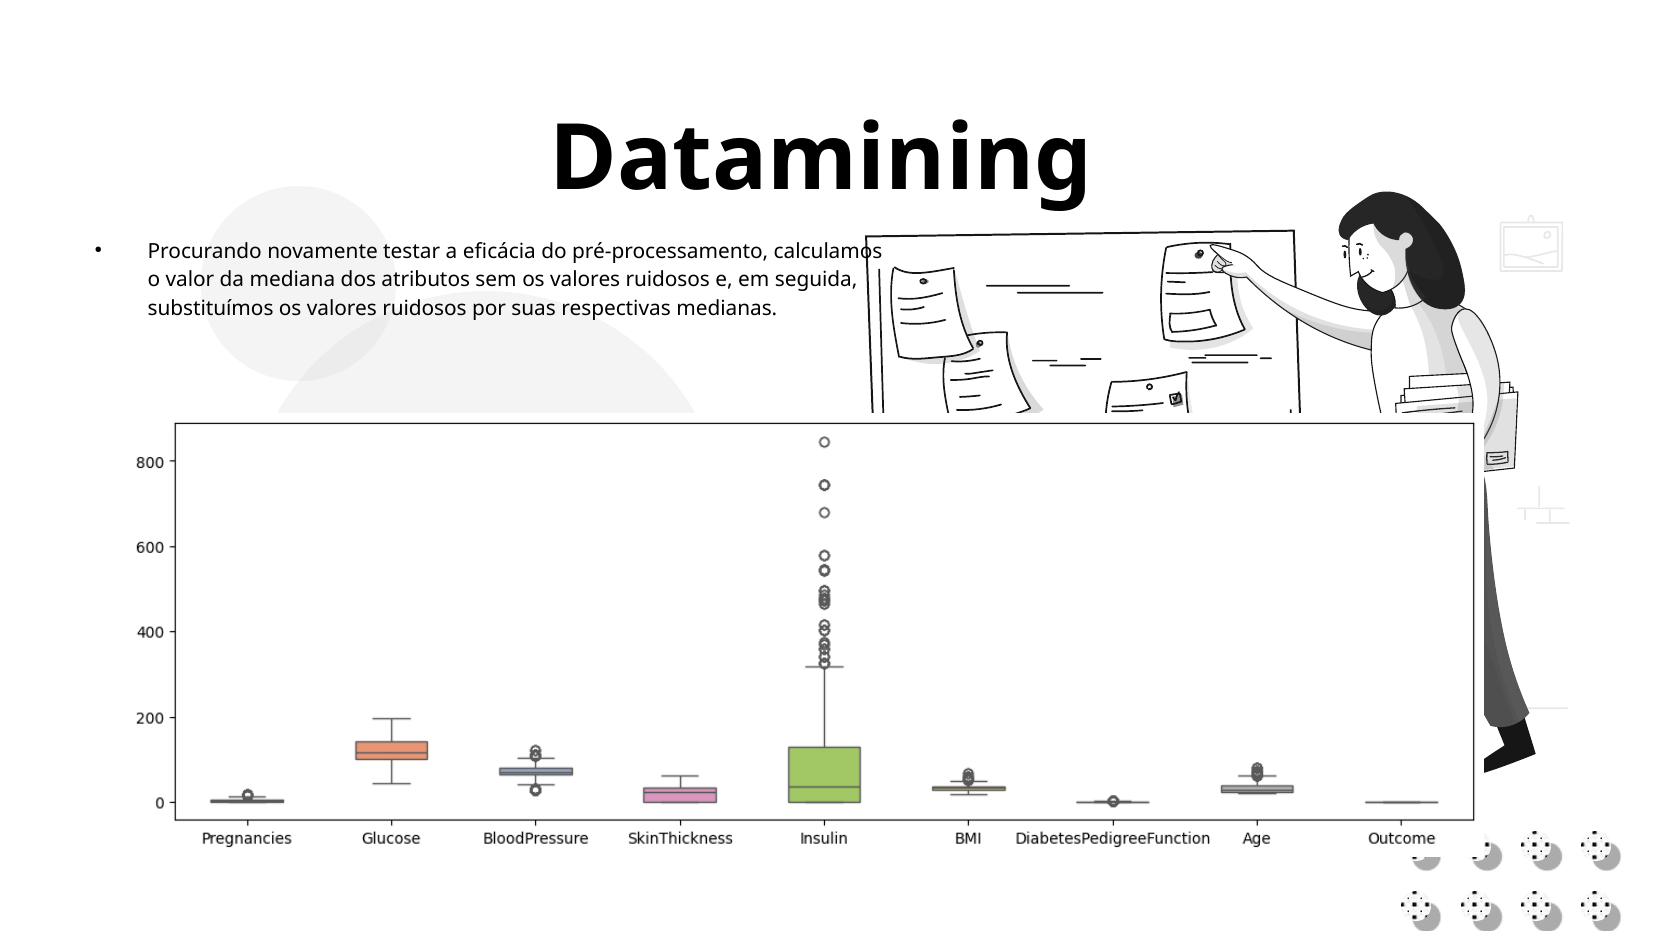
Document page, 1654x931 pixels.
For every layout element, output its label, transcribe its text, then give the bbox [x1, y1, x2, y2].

list Procurando novamente testar a eficácia do pré-processamento, calculamos o valor da mediana dos atributos sem os valores ruidosos e, em seguida, substituímos os valores ruidosos por suas respectivas medianas. [76, 236, 1088, 414]
picture [1461, 890, 1492, 922]
picture [1520, 890, 1552, 922]
picture [125, 413, 1492, 862]
picture [1400, 891, 1432, 922]
picture [1520, 831, 1552, 862]
picture [1580, 890, 1612, 922]
picture [1581, 830, 1612, 862]
title Datamining [76, 76, 1565, 233]
